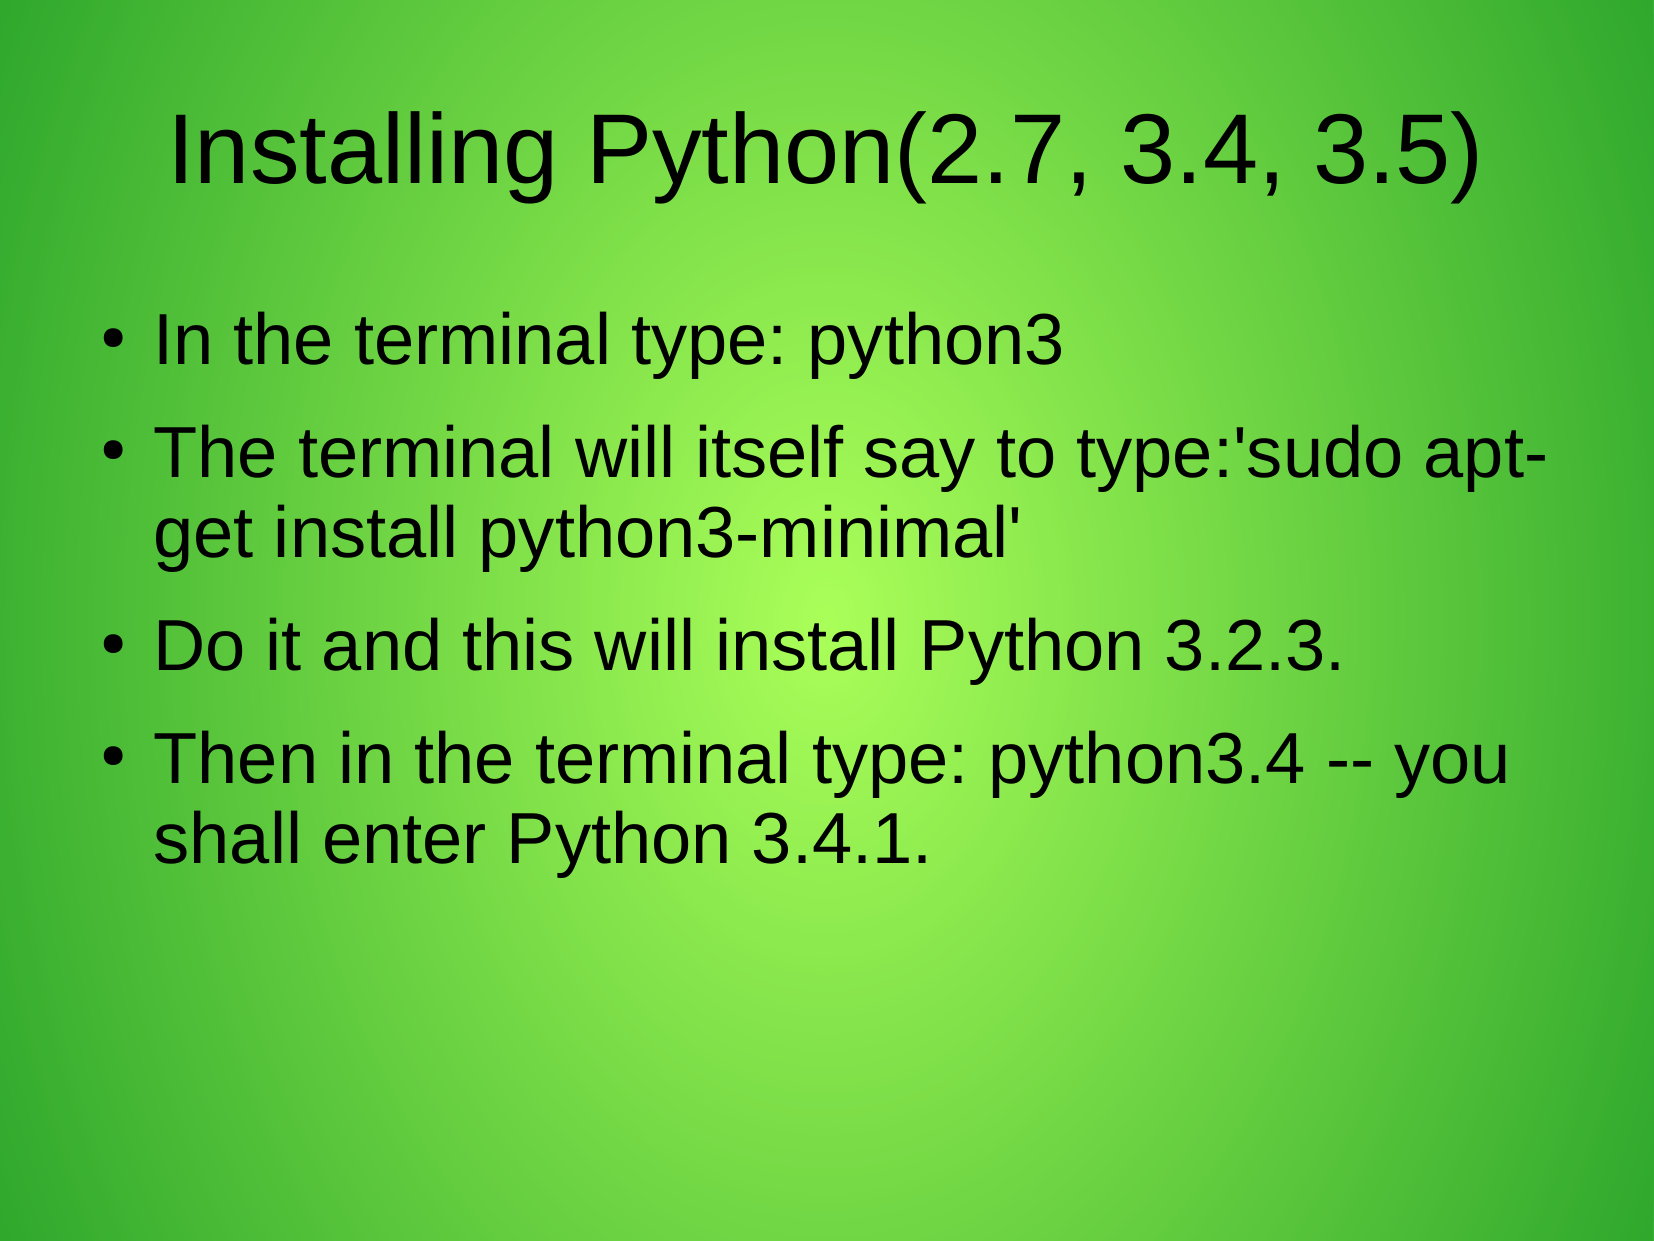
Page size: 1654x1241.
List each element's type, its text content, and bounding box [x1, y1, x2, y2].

list In the terminal type: python3 The terminal will itself say to type:'sudo apt-get install python3-minimal' Do it and this will install Python 3.2.3. Then in the terminal type: python3.4 -- you shall enter Python 3.4.1. [82, 299, 1571, 1019]
title Installing Python(2.7, 3.4, 3.5) [82, 47, 1571, 252]
